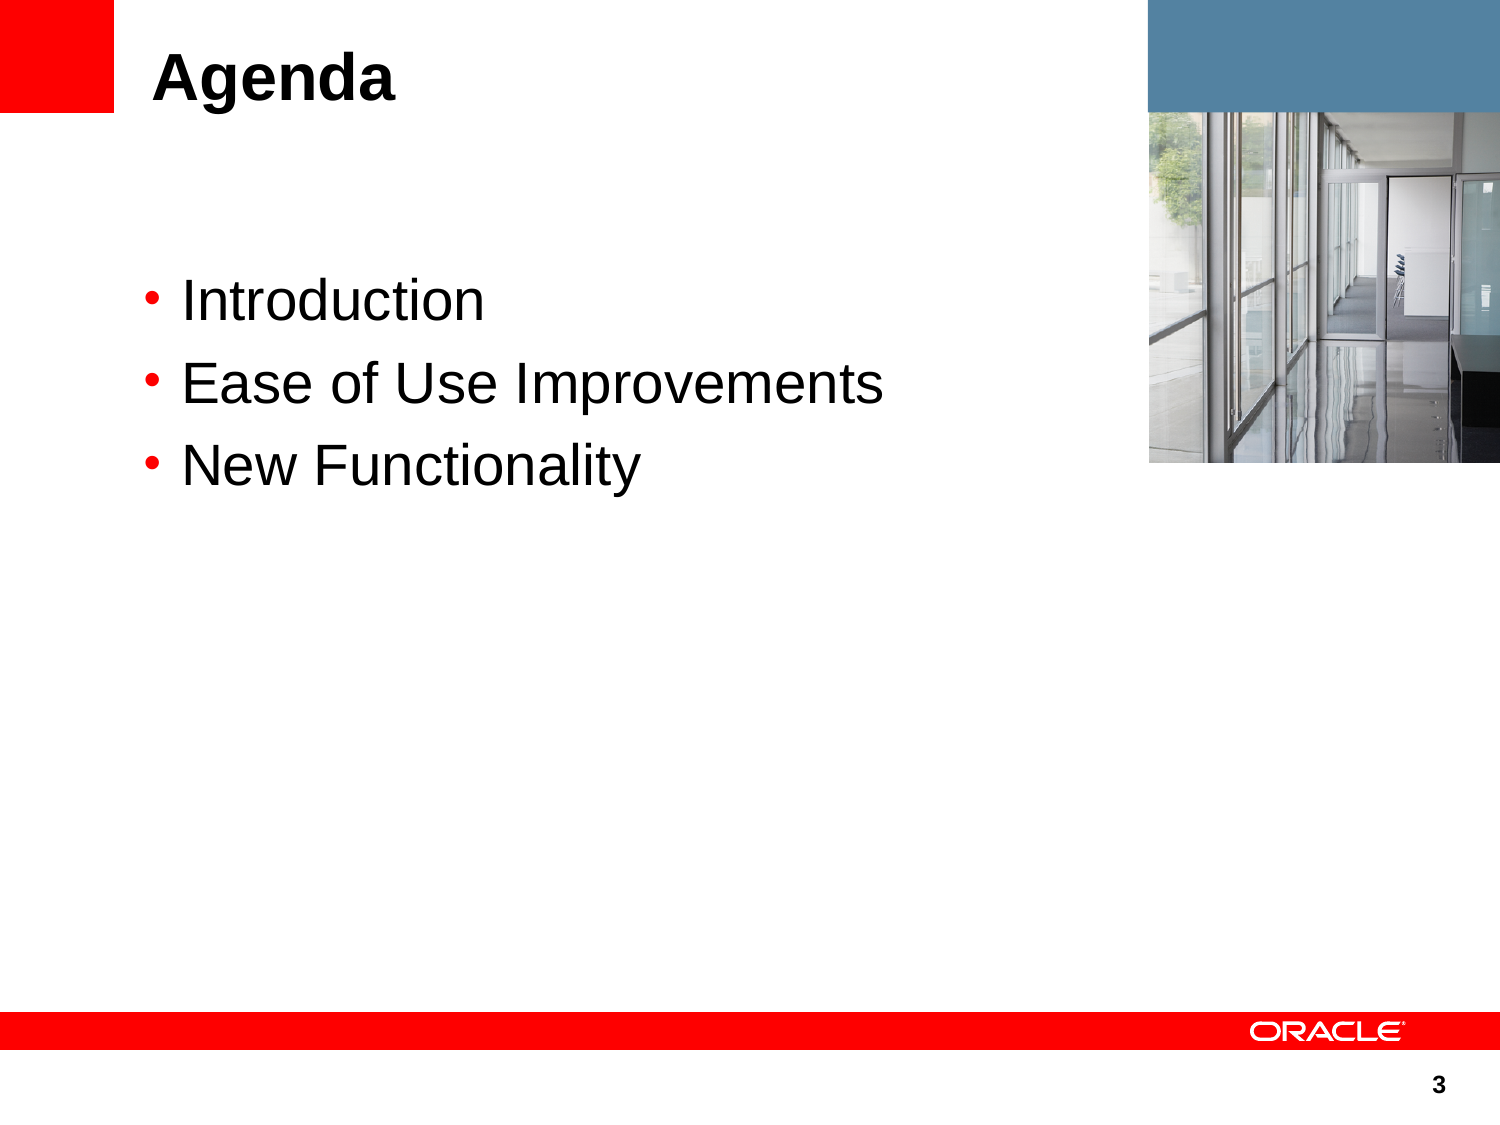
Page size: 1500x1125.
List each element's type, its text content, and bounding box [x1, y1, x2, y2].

picture [0, 1012, 1500, 1050]
text_box [1147, 0, 1500, 113]
list Introduction Ease of Use Improvements New Functionality [143, 262, 1381, 976]
picture [1149, 113, 1500, 463]
title Agenda [128, 34, 1149, 175]
picture [0, 0, 114, 113]
